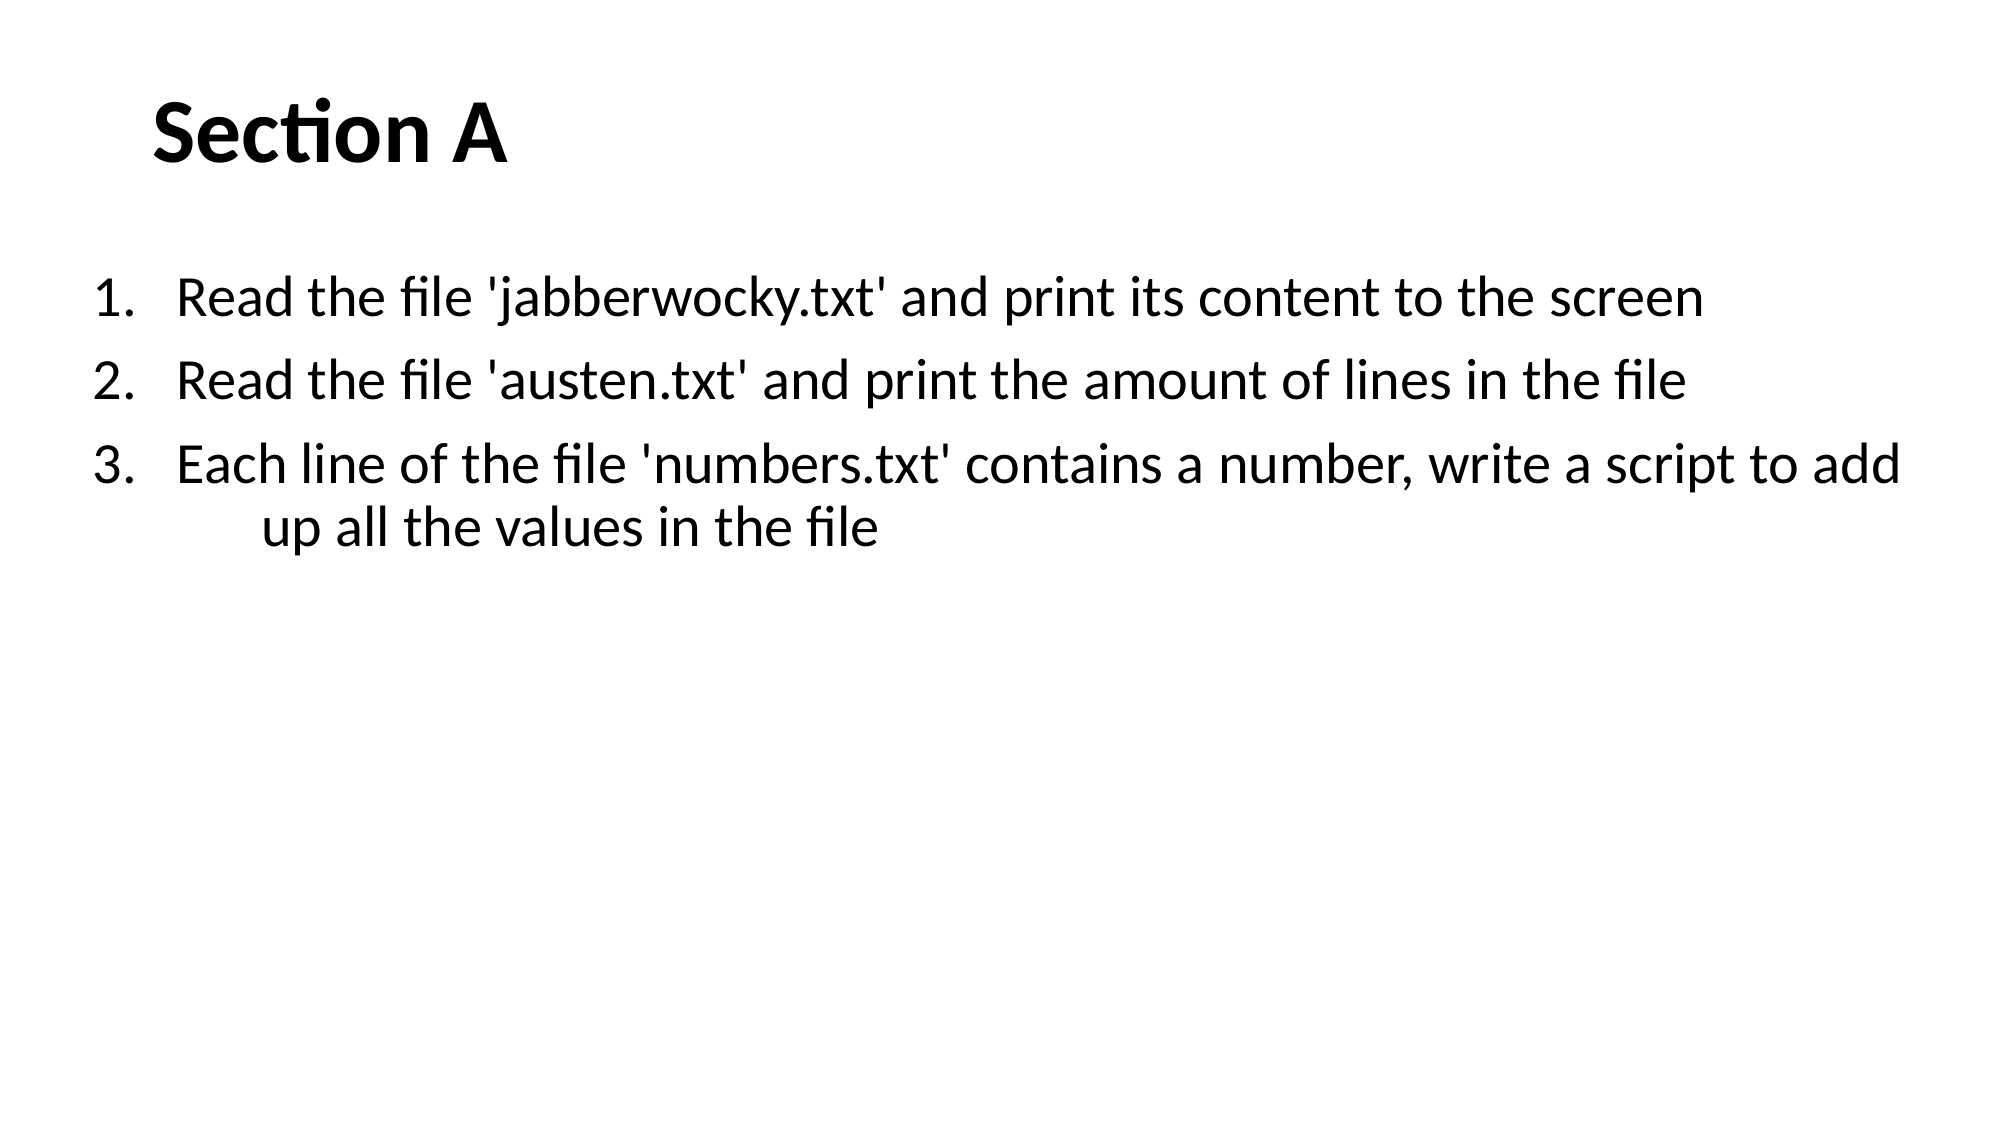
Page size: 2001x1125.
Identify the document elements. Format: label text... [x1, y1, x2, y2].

list Read the file 'jabberwocky.txt' and print its content to the screen Read the file 'austen.txt' and print the amount of lines in the file Each line of the file 'numbers.txt' contains a number, write a script to add up all the values in the file [92, 263, 1942, 606]
title Section A [137, 59, 1863, 206]
